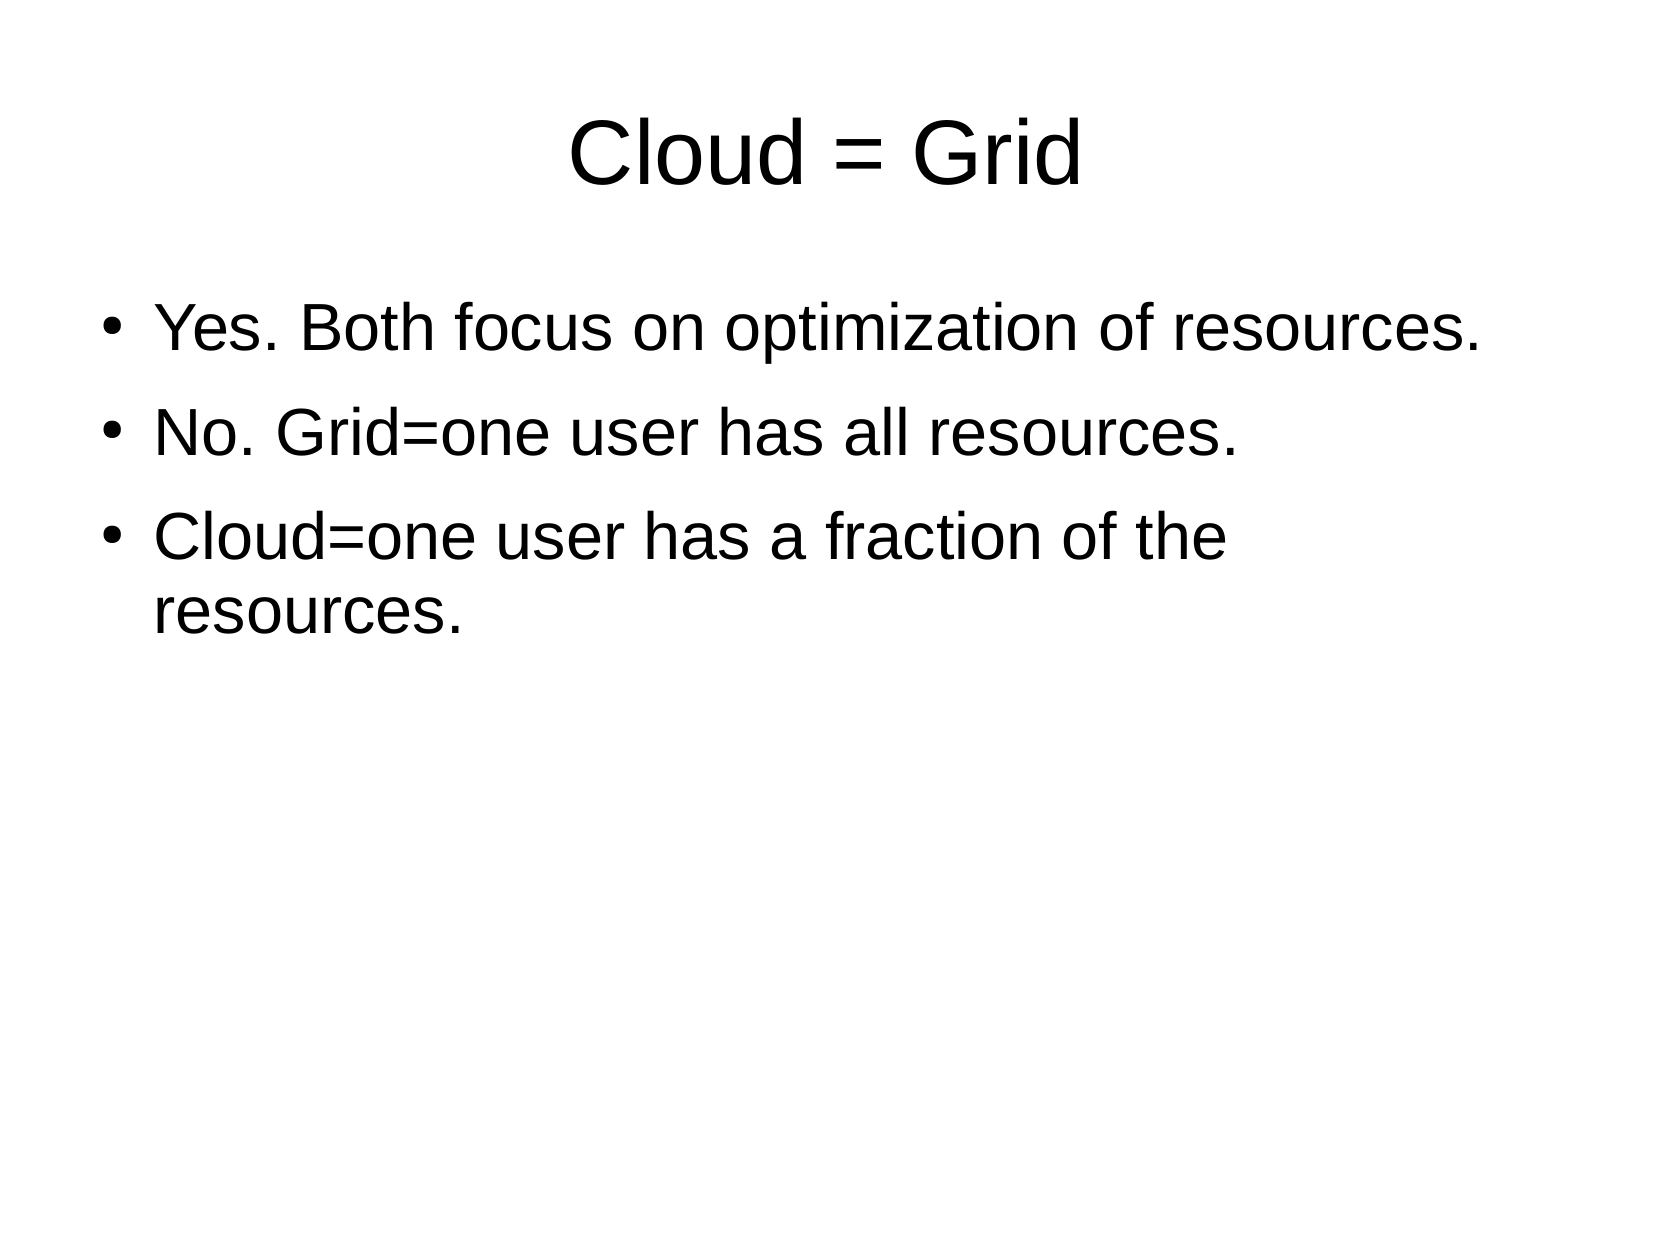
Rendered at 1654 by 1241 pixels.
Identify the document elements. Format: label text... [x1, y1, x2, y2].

title Cloud = Grid [82, 49, 1571, 257]
list Yes. Both focus on optimization of resources. No. Grid=one user has all resources. Cloud=one user has a fraction of the resources. [82, 290, 1538, 1010]
